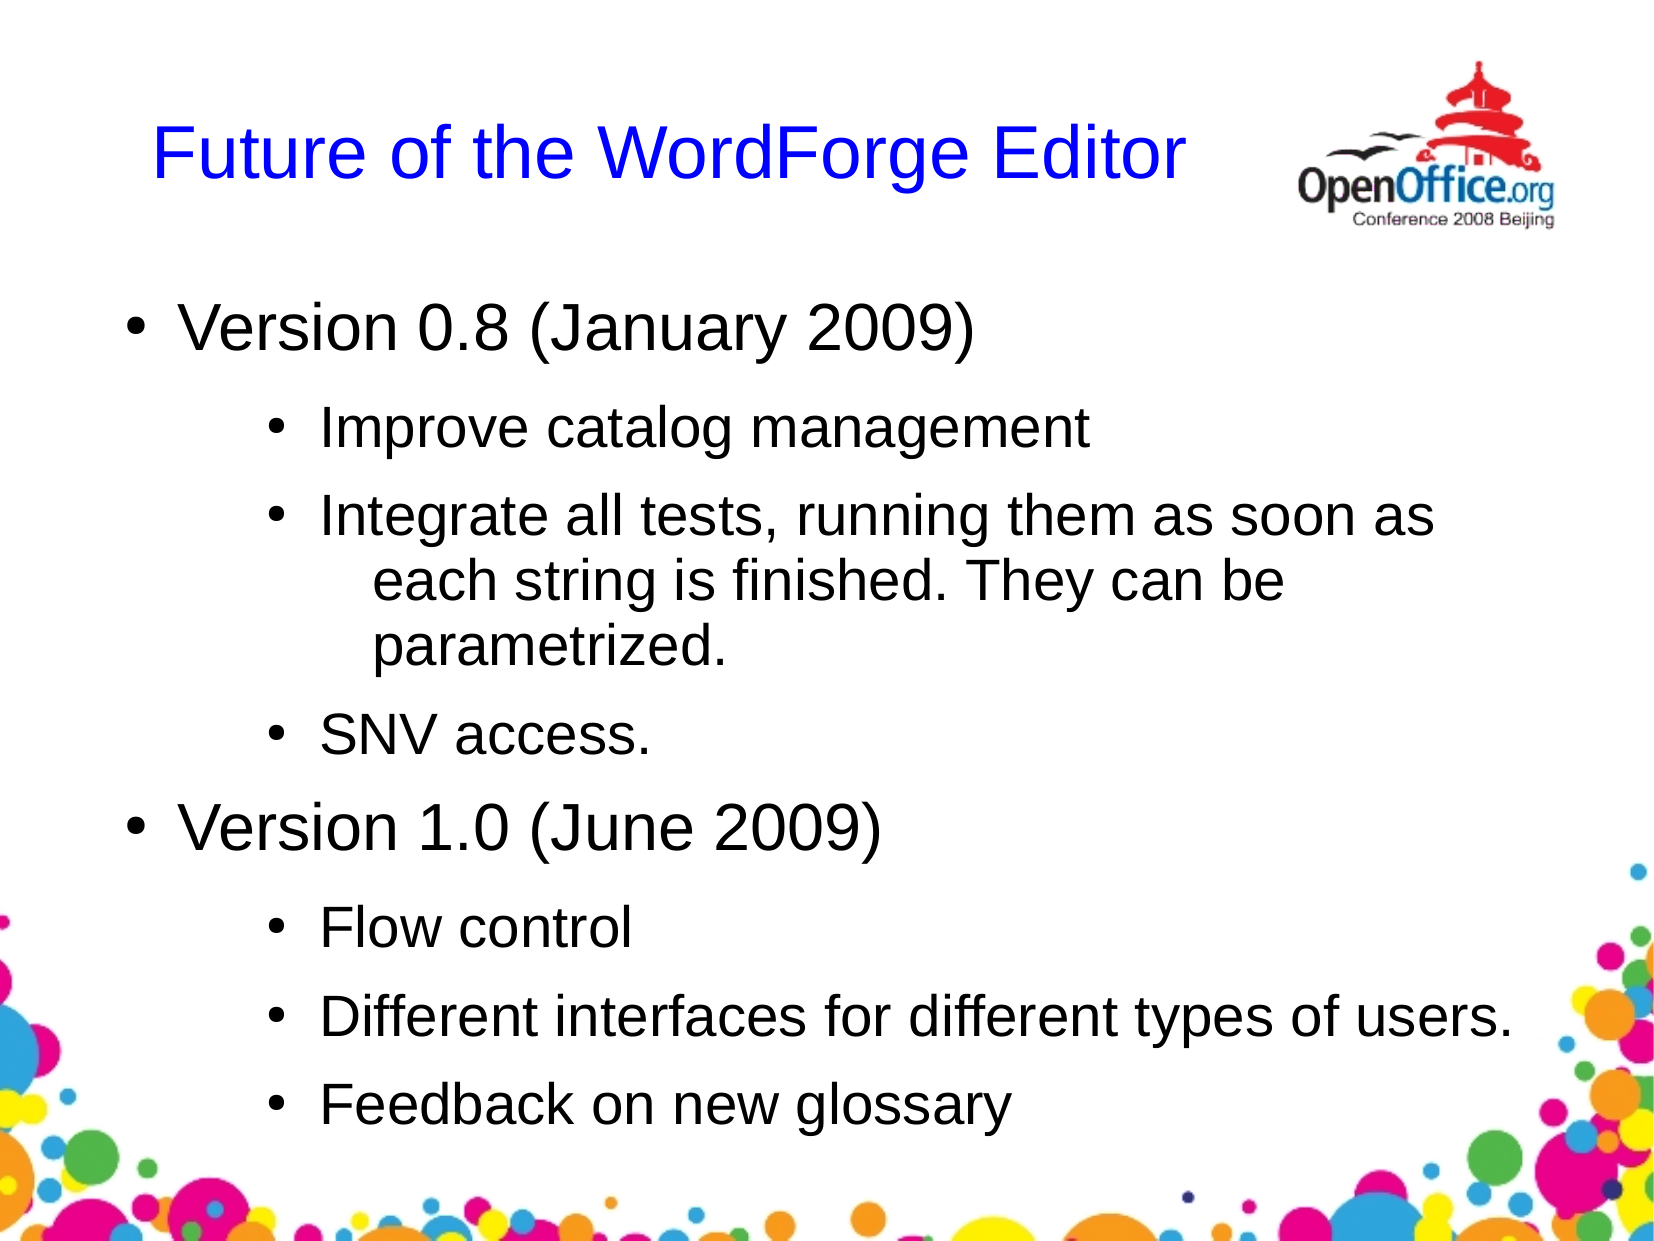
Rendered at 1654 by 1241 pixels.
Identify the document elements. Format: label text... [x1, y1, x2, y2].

list Version 0.8 (January 2009) Improve catalog management Integrate all tests, running them as soon as each string is finished. They can be parametrized. SNV access. Version 1.0 (June 2009) Flow control Different interfaces for different types of users. Feedback on new glossary [88, 290, 1577, 1136]
picture [1285, 51, 1569, 250]
picture [0, 810, 1654, 1241]
title Future of the WordForge Editor [82, 49, 1258, 257]
